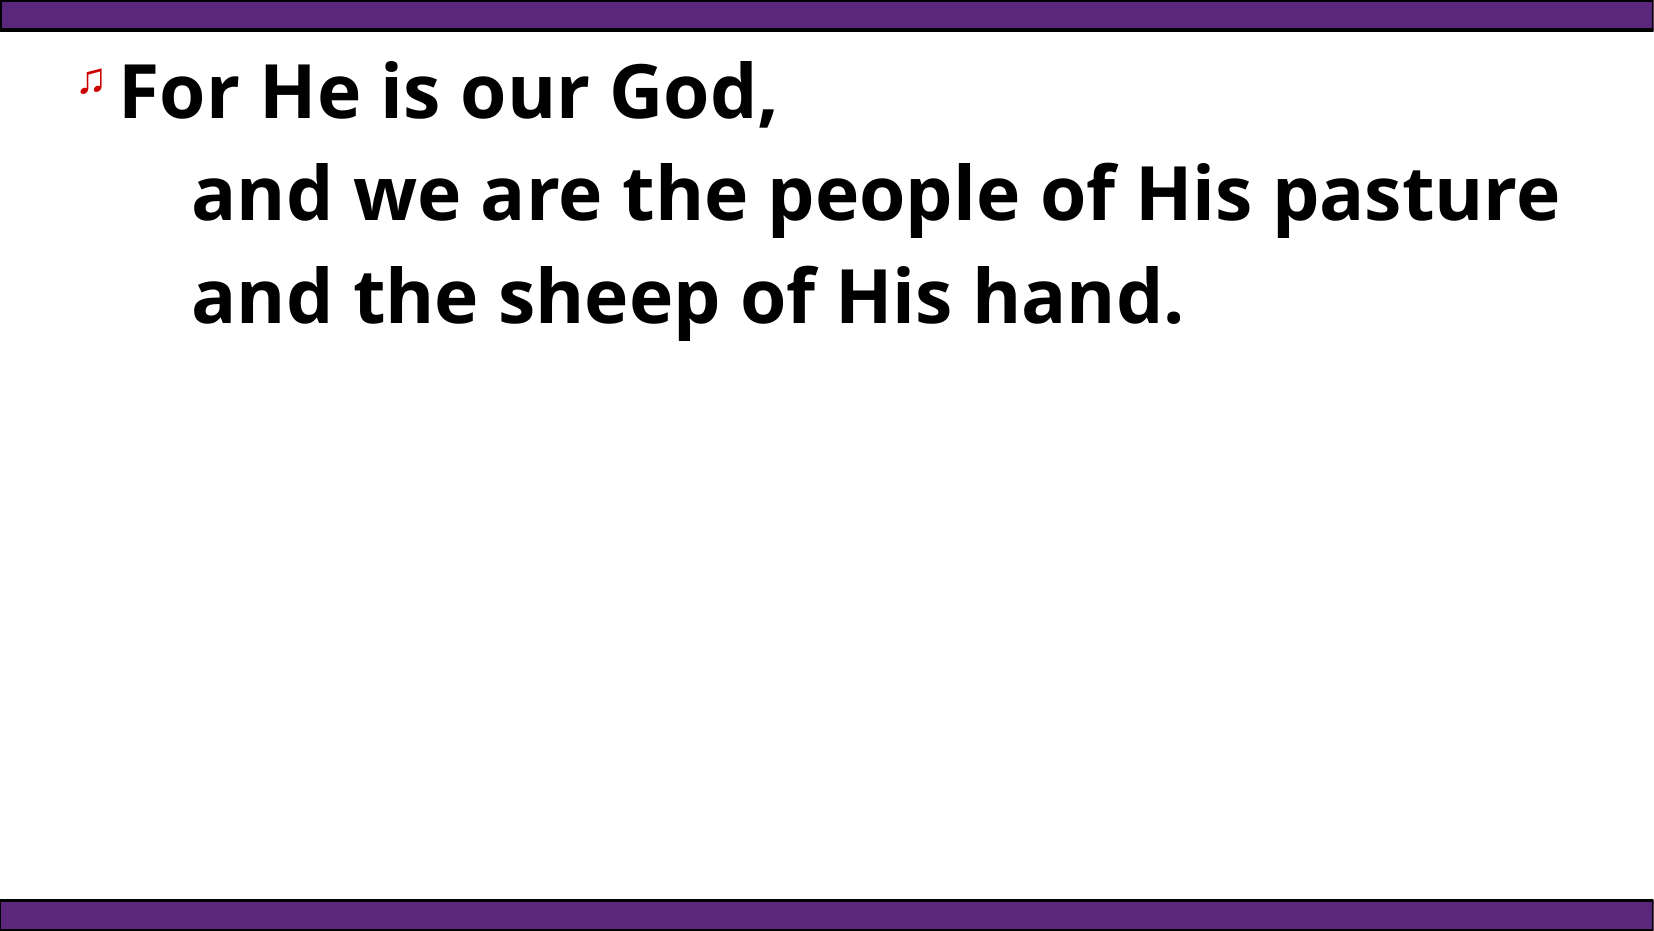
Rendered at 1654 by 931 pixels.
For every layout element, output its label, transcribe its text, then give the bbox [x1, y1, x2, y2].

text_box [0, 900, 1654, 931]
text_box [0, 0, 1654, 31]
text_box ♫ For He is our God, and we are the people of His pasture and the sheep of His hand. [60, 30, 1591, 346]
picture [0, 31, 1654, 900]
